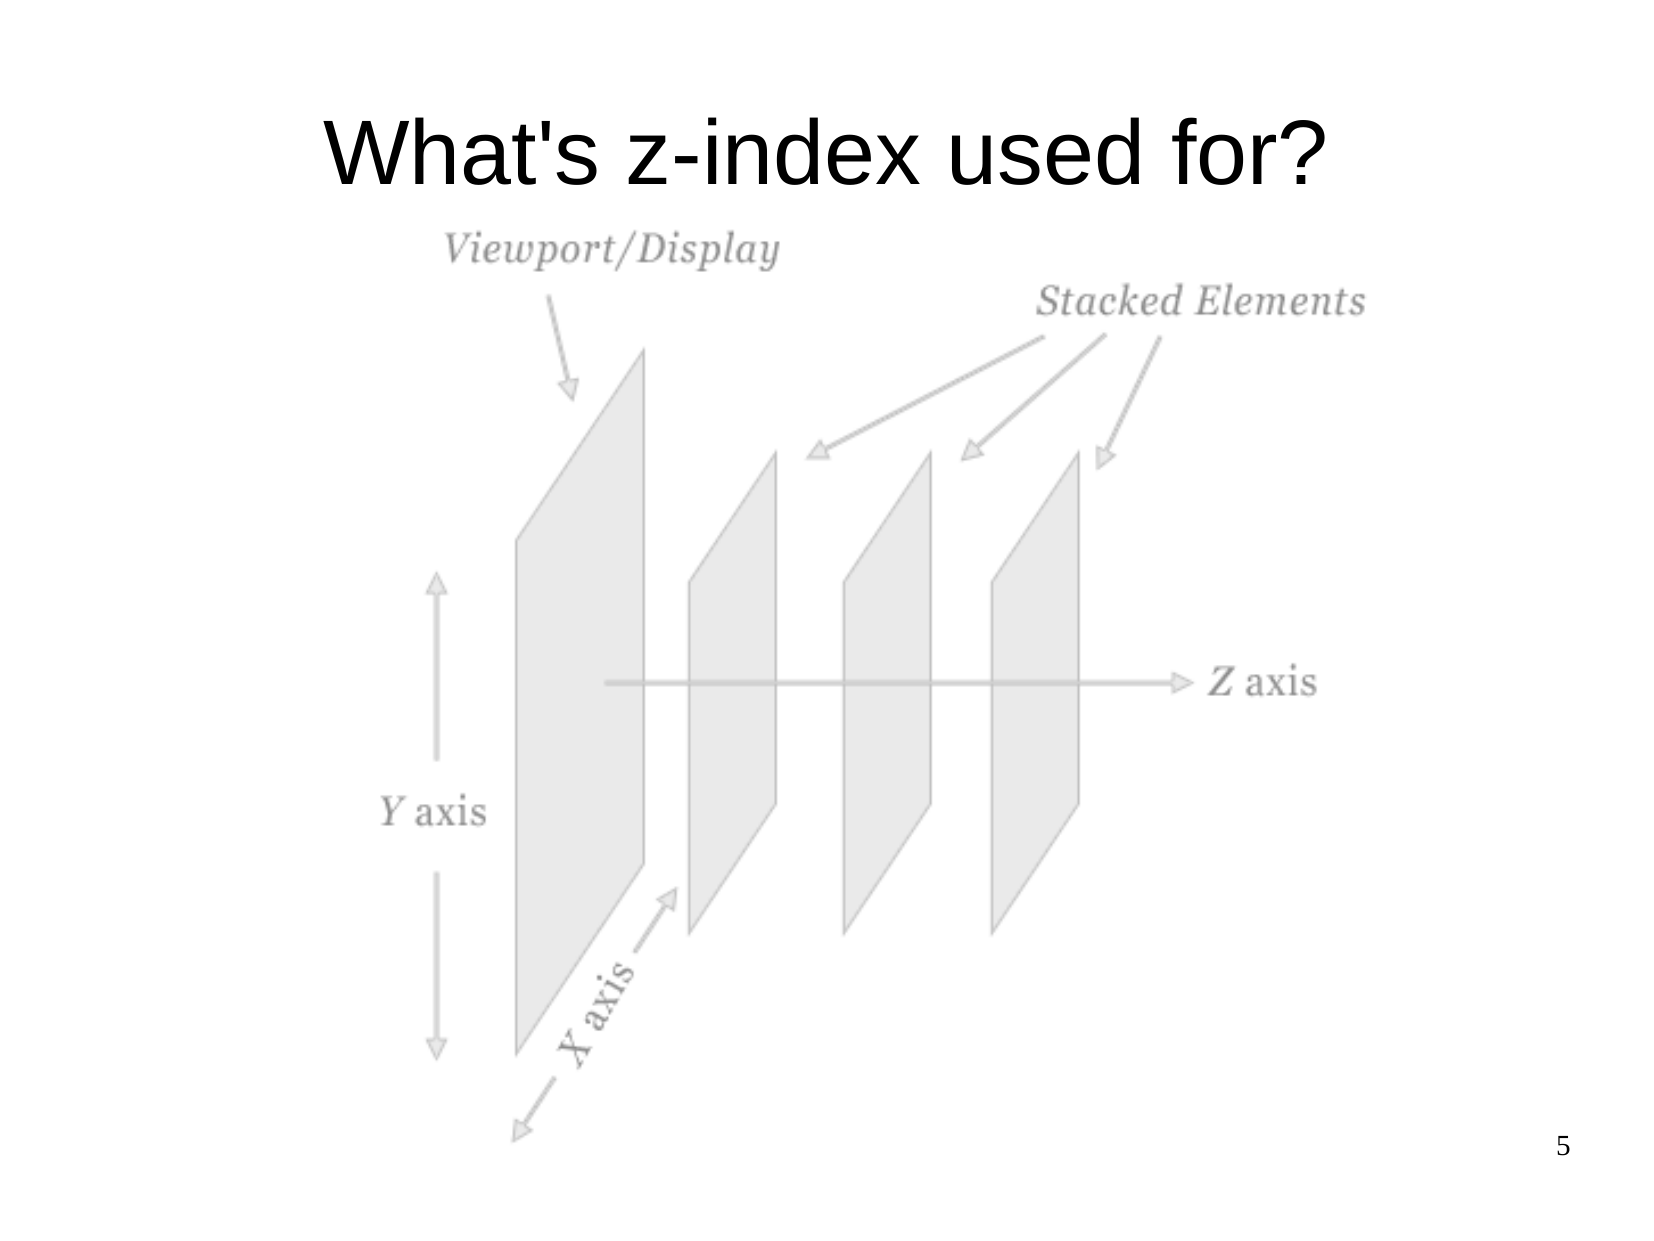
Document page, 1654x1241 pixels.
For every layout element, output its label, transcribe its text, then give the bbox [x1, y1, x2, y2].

picture [345, 224, 1390, 1161]
title What's z-index used for? [82, 49, 1571, 257]
